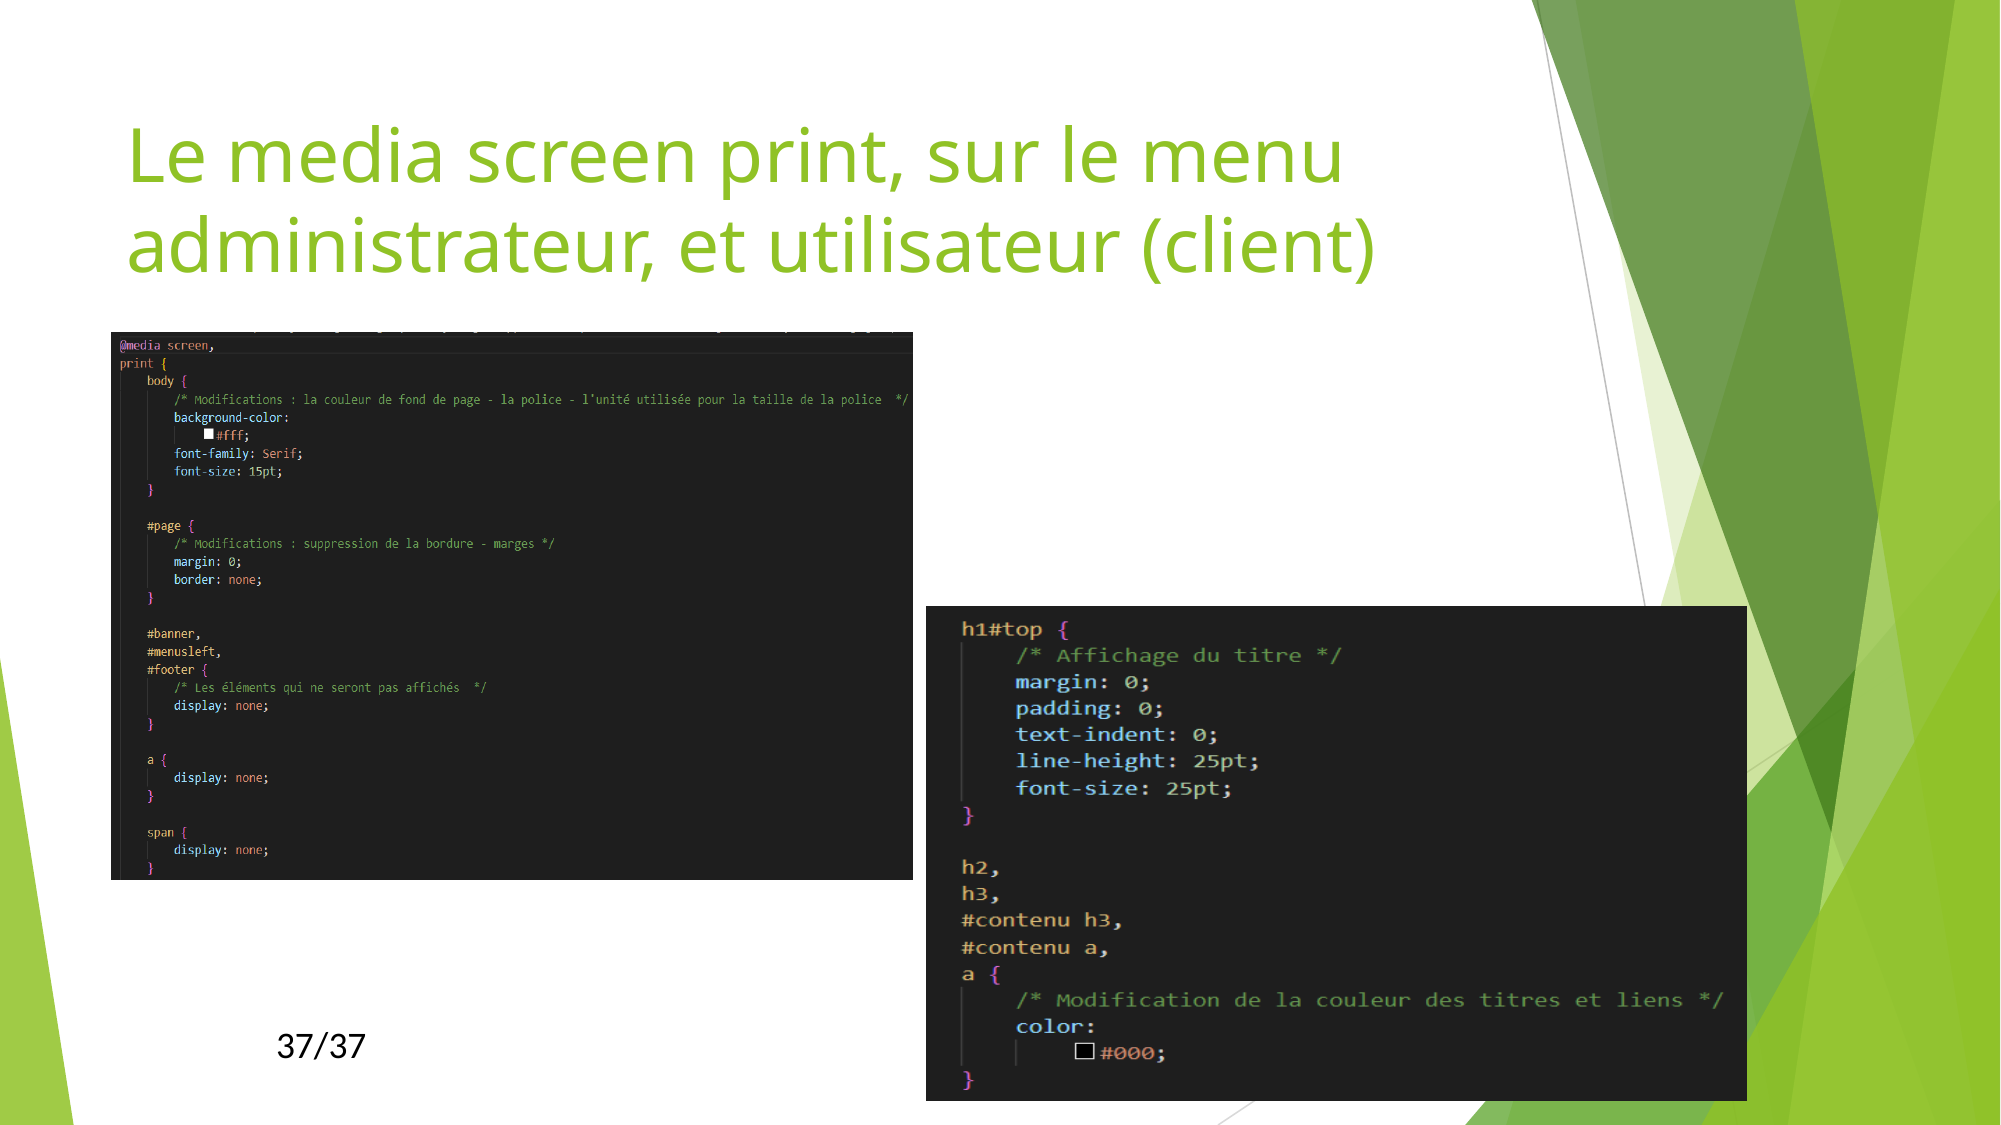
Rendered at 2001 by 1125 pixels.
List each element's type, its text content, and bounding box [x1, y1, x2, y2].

title Le media screen print, sur le menu administrateur, et utilisateur (client) [111, 99, 1522, 317]
text_box 37/37 [261, 1013, 528, 1075]
picture [111, 332, 913, 880]
picture [926, 606, 1747, 1102]
